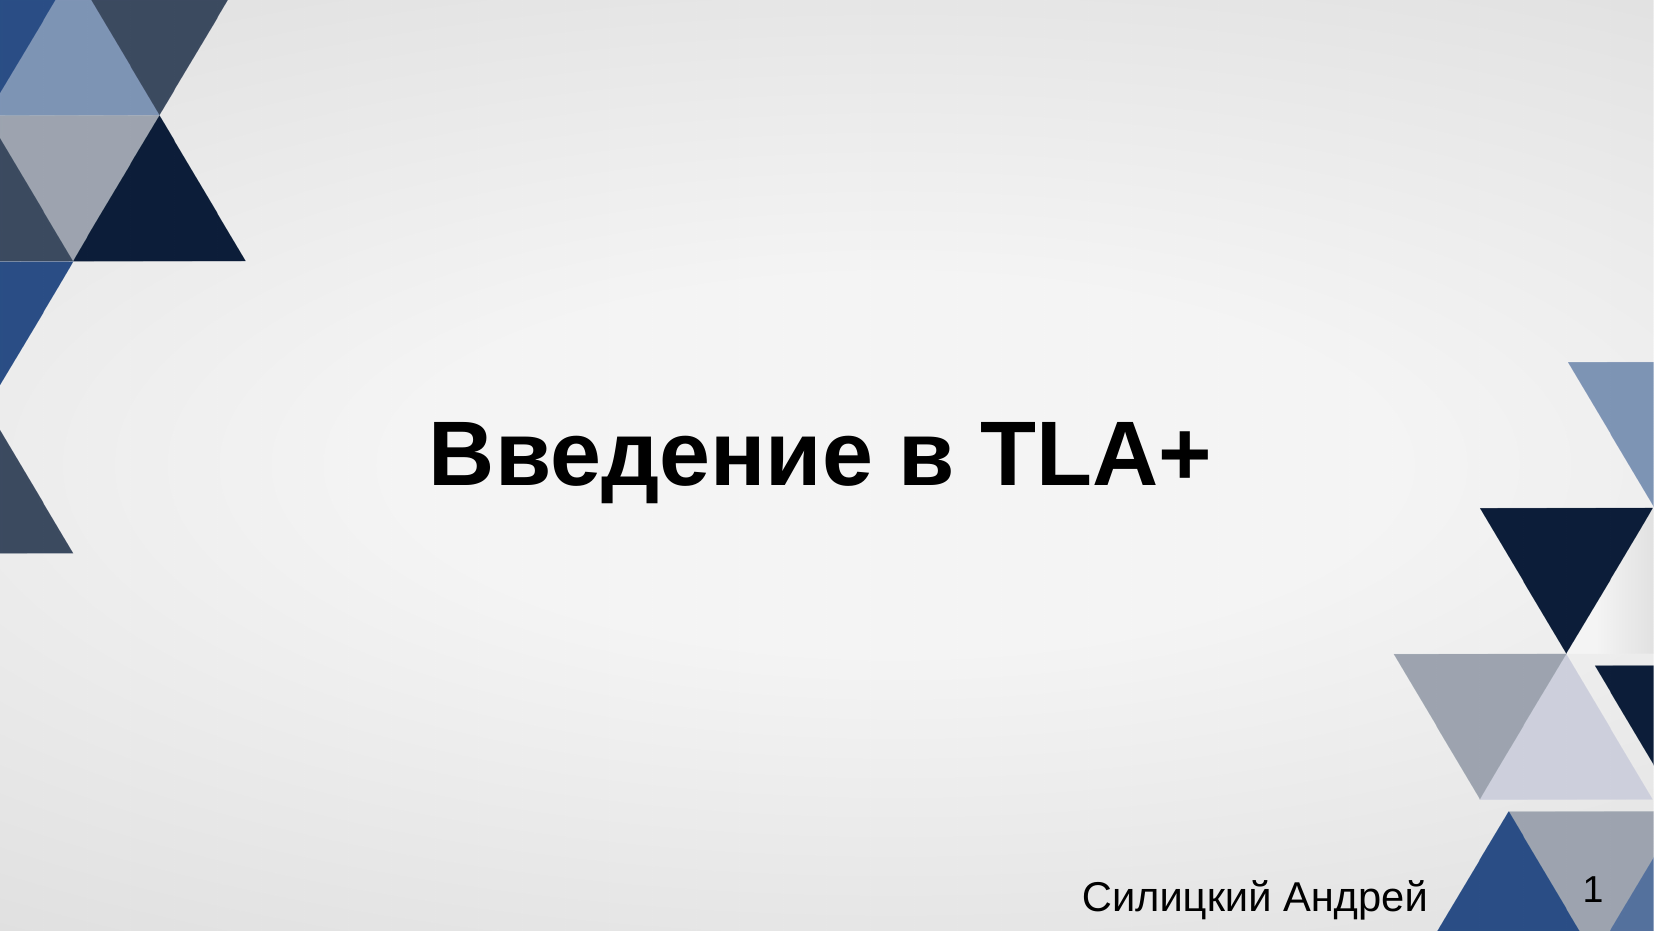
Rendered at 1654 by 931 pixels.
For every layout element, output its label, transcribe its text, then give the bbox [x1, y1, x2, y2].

subtitle Силицкий Андрей [1003, 863, 1506, 931]
picture [0, 0, 1654, 931]
title Введение в TLA+ [76, 376, 1565, 532]
text_box <number> [1567, 861, 1654, 919]
